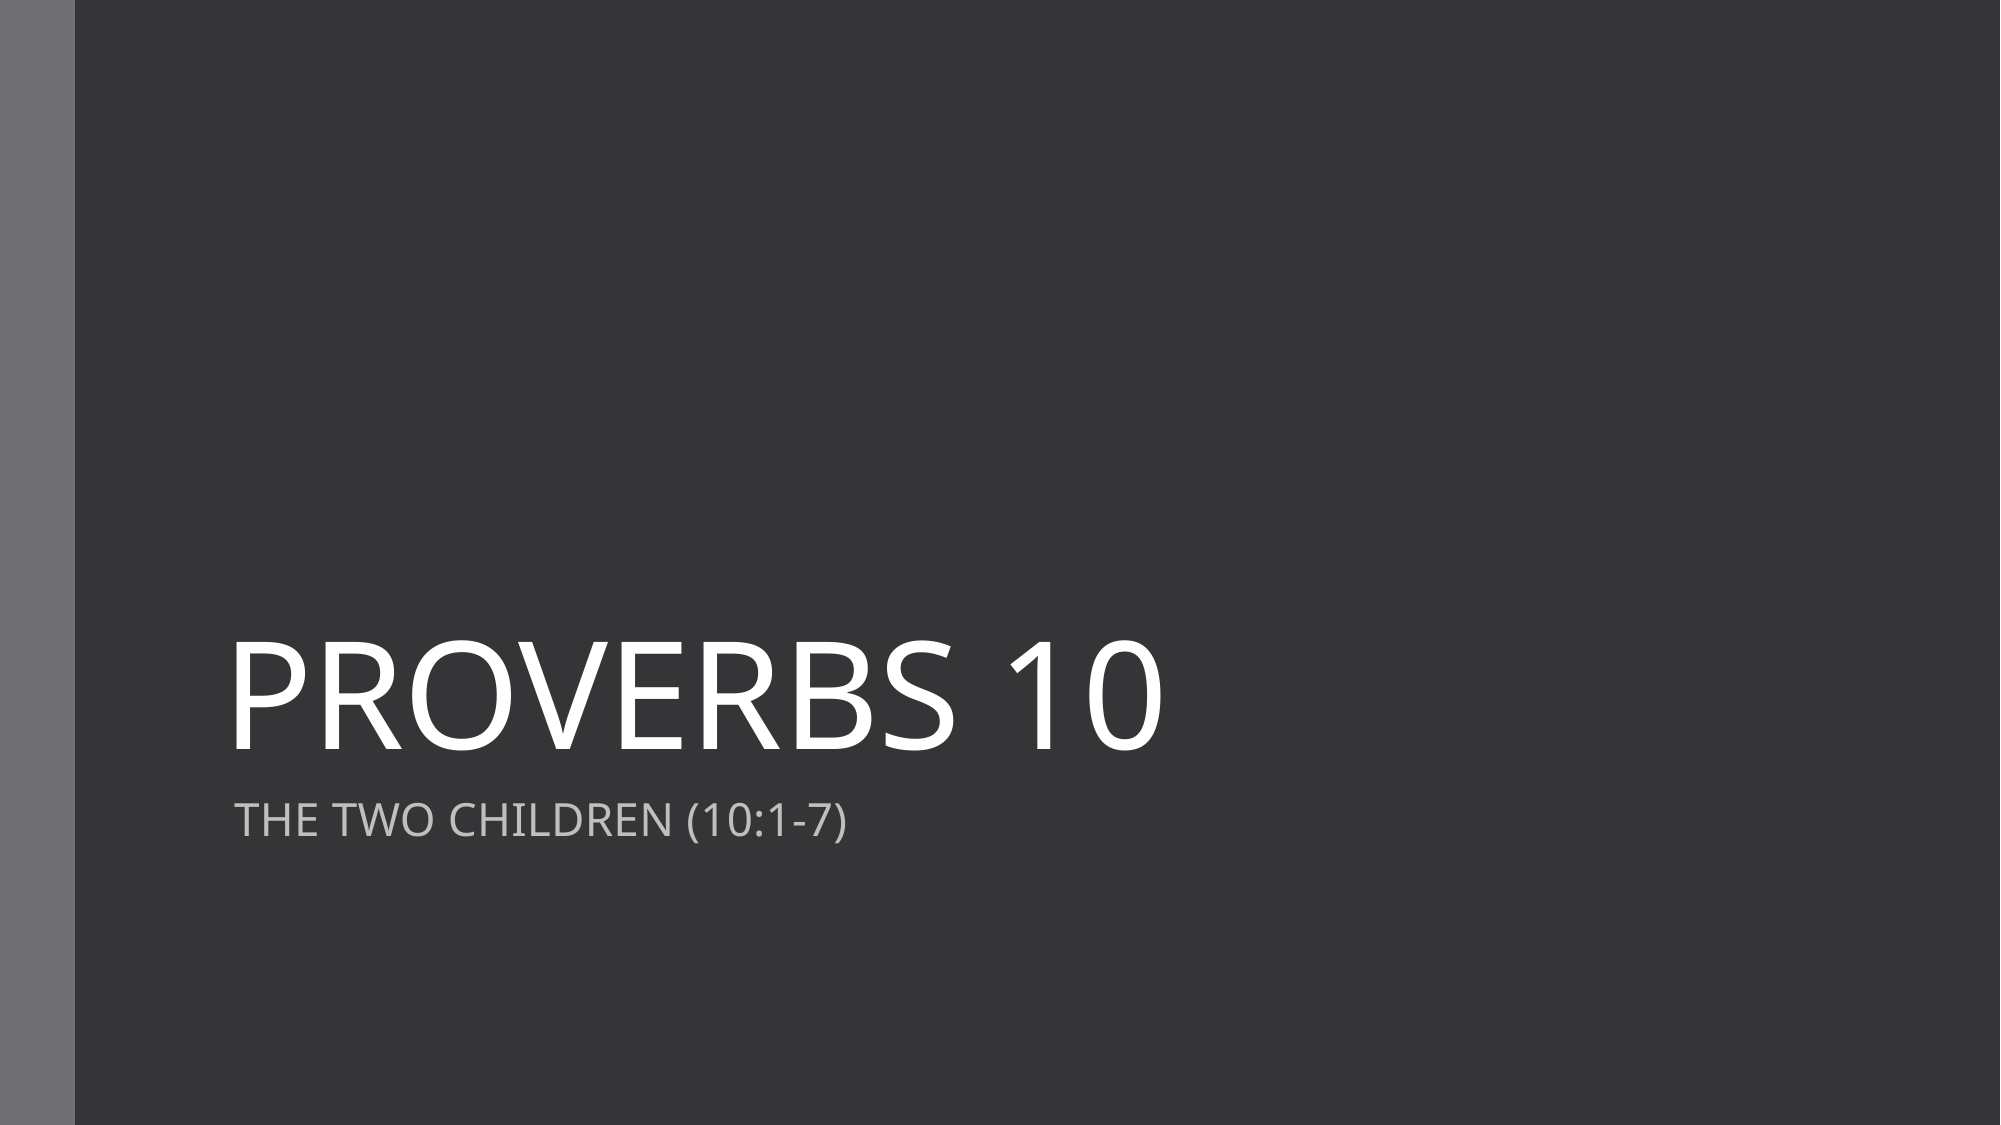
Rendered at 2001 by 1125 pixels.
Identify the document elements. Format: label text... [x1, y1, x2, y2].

subtitle THE TWO CHILDREN (10:1-7) [206, 787, 1752, 1066]
title PROVERBS 10 [206, 124, 1752, 787]
